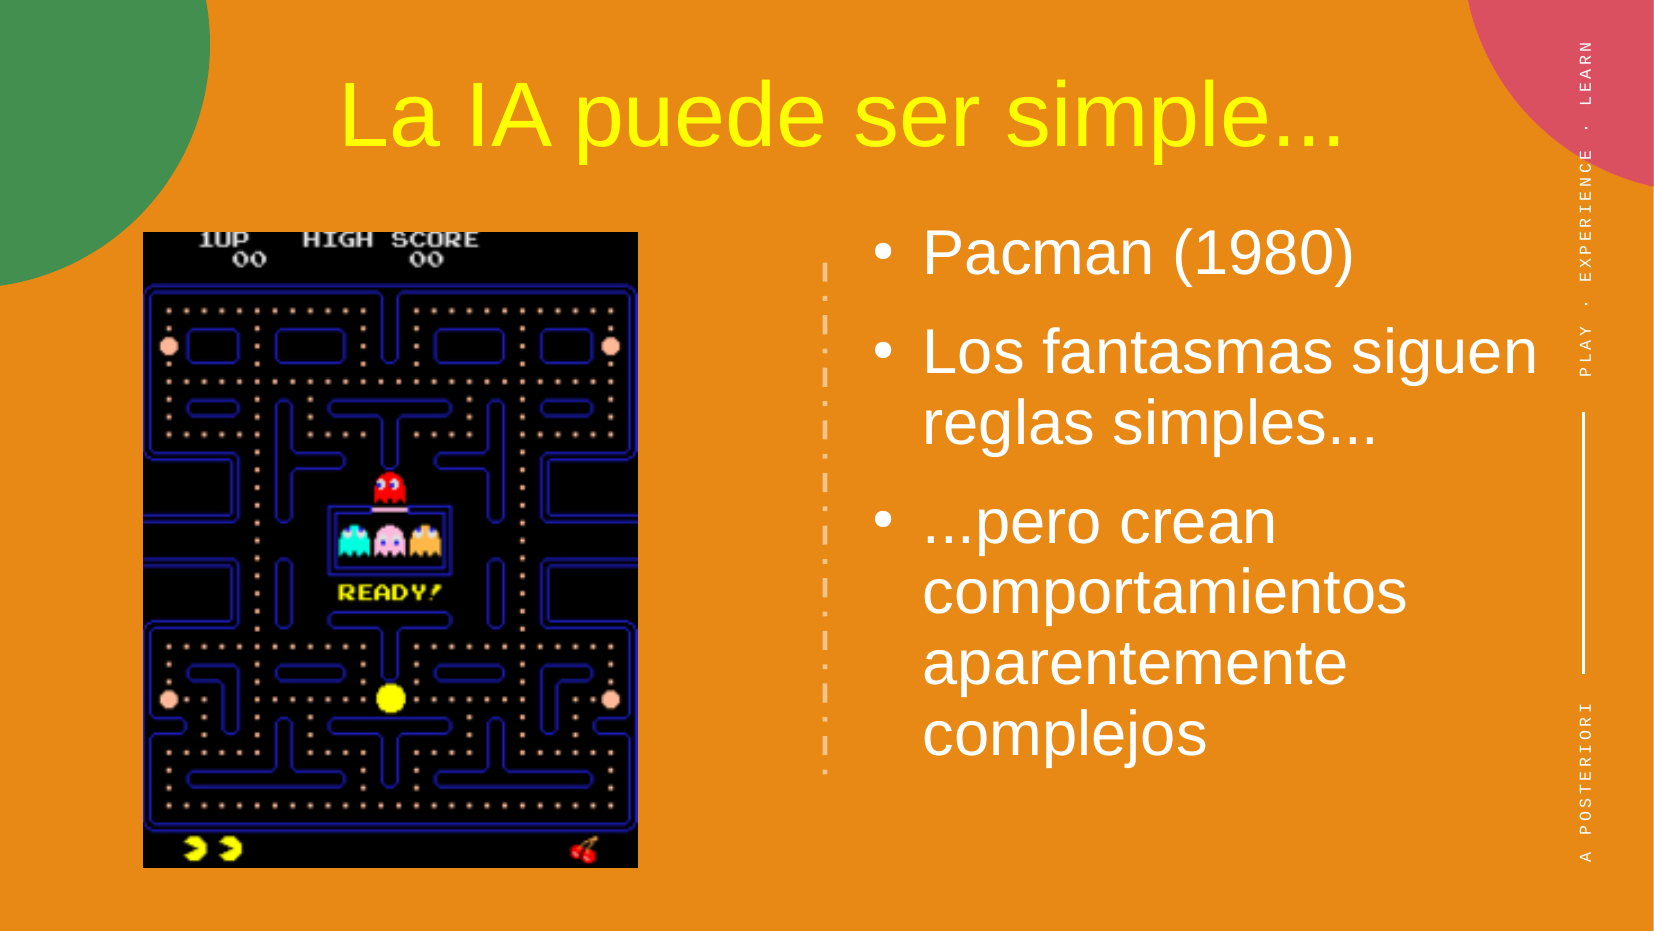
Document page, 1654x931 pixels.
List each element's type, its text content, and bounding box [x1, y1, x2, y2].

picture [143, 232, 638, 868]
title La IA puede ser simple... [187, 37, 1501, 193]
list Pacman (1980) Los fantasmas siguen reglas simples... ...pero crean comportamientos aparentemente complejos [855, 217, 1544, 826]
